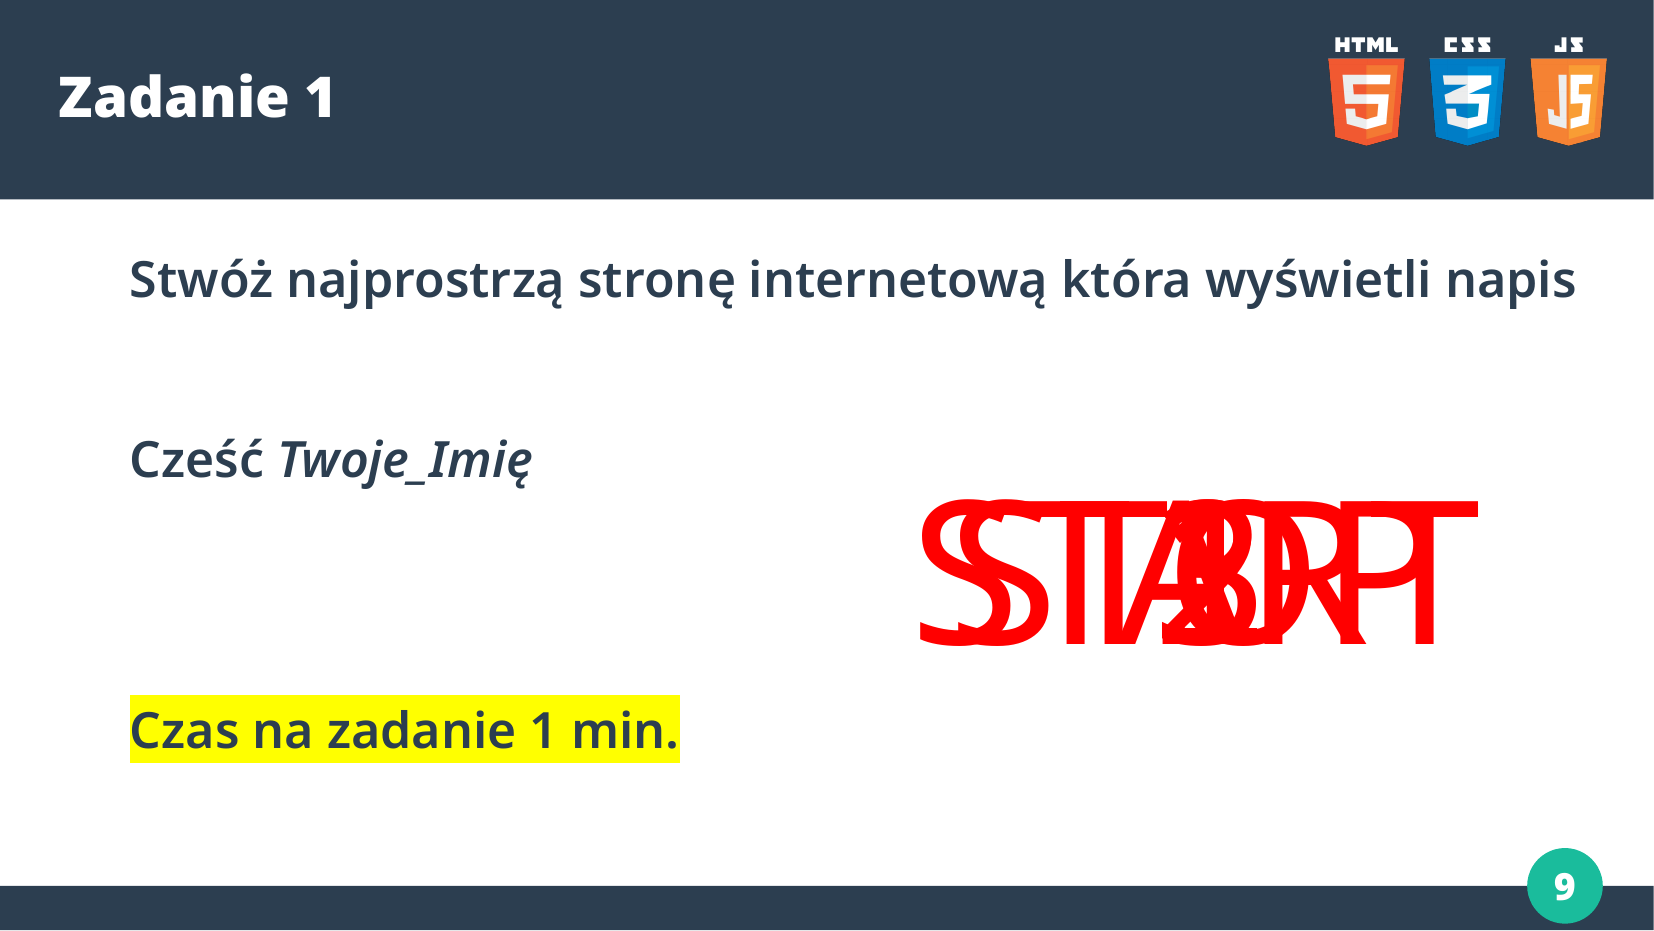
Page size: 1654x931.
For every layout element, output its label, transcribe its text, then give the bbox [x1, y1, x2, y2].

title Zadanie 1 [59, 37, 1595, 155]
text_box STOP [856, 442, 1536, 691]
picture [1328, 37, 1607, 146]
list Stwóż najprostrzą stronę internetową która wyświetli napis Cześć Twoje_Imię Czas na zadanie 1 min. [59, 243, 1595, 864]
